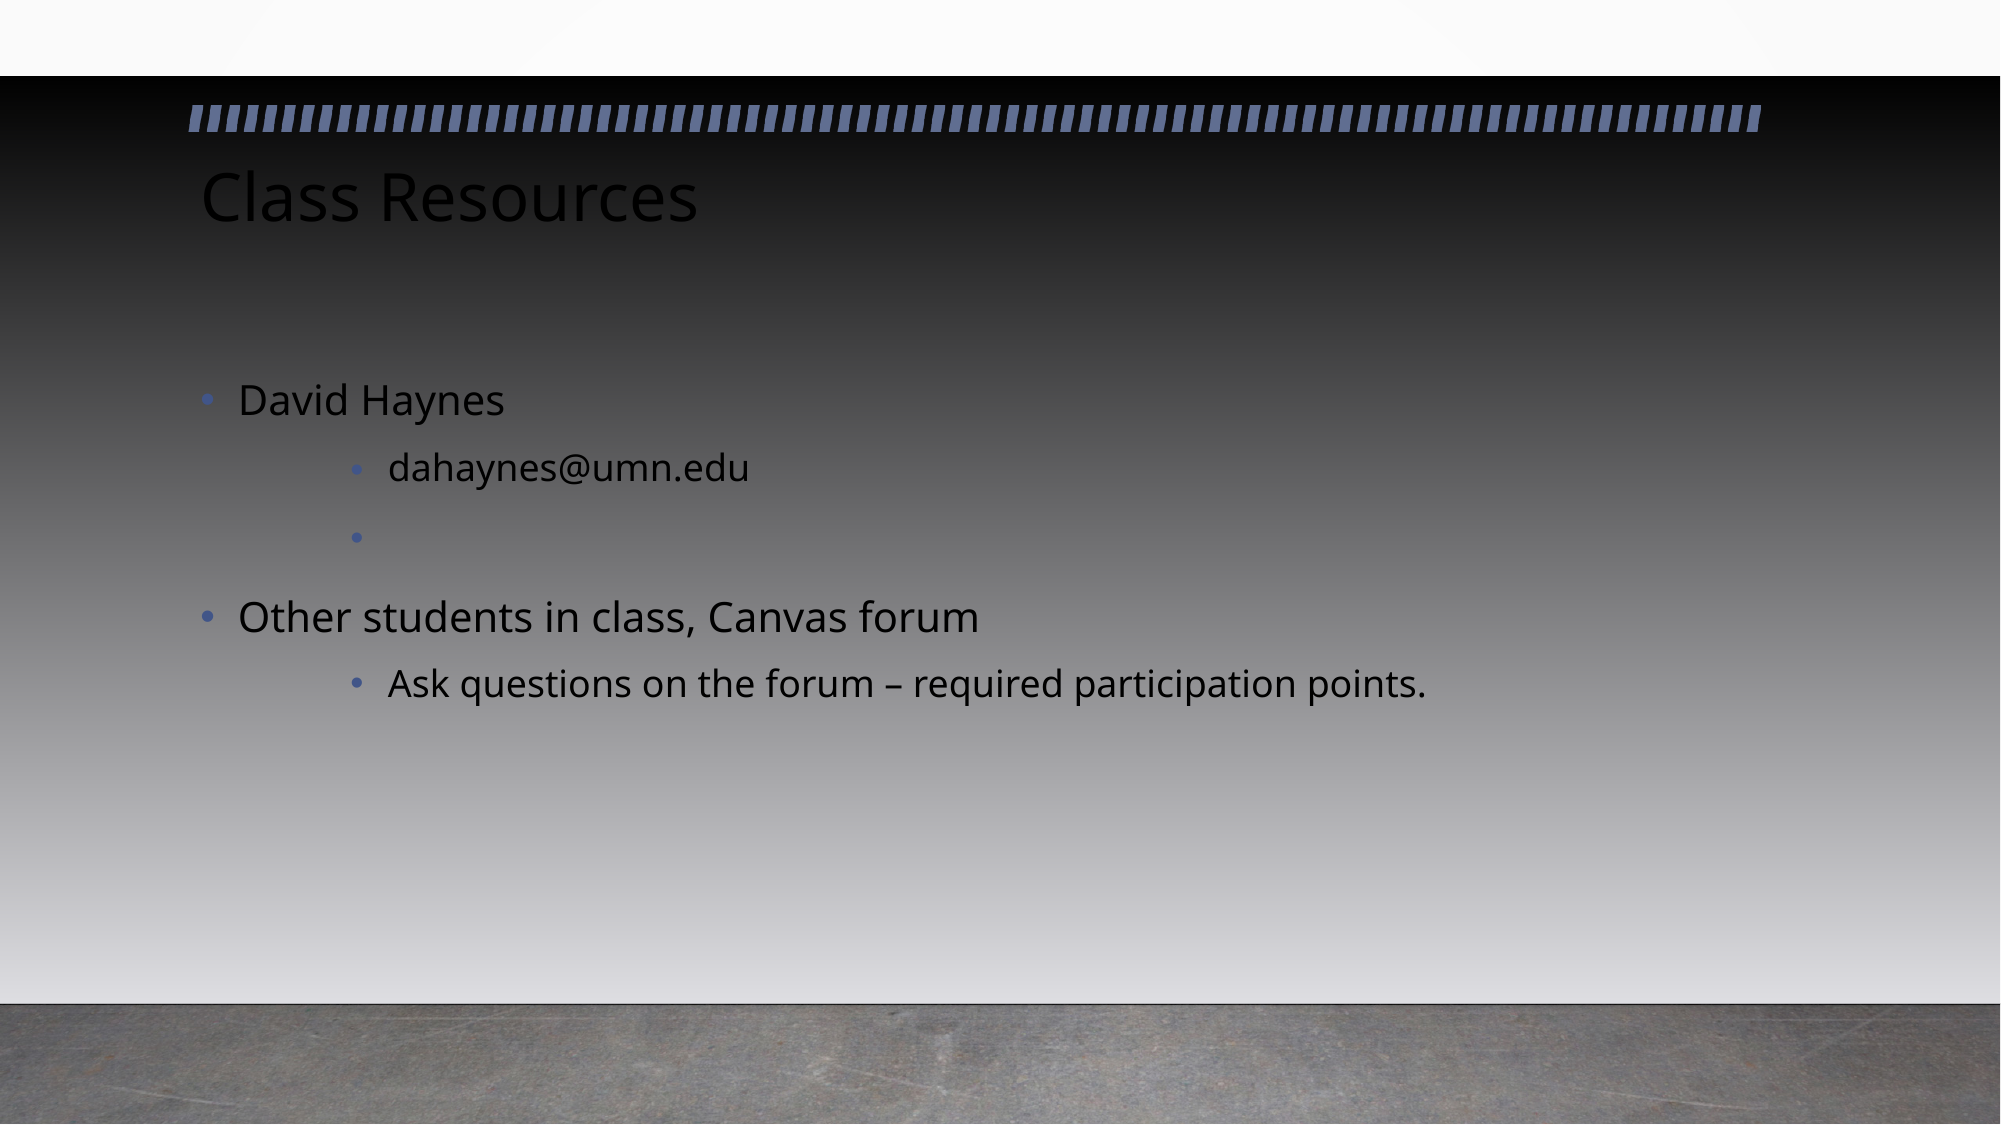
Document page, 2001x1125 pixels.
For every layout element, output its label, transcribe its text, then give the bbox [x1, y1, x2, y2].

title Class Resources [185, 156, 1761, 329]
list David Haynes dahaynes@umn.edu Other students in class, Canvas forum Ask questions on the forum – required participation points. [185, 356, 1761, 897]
